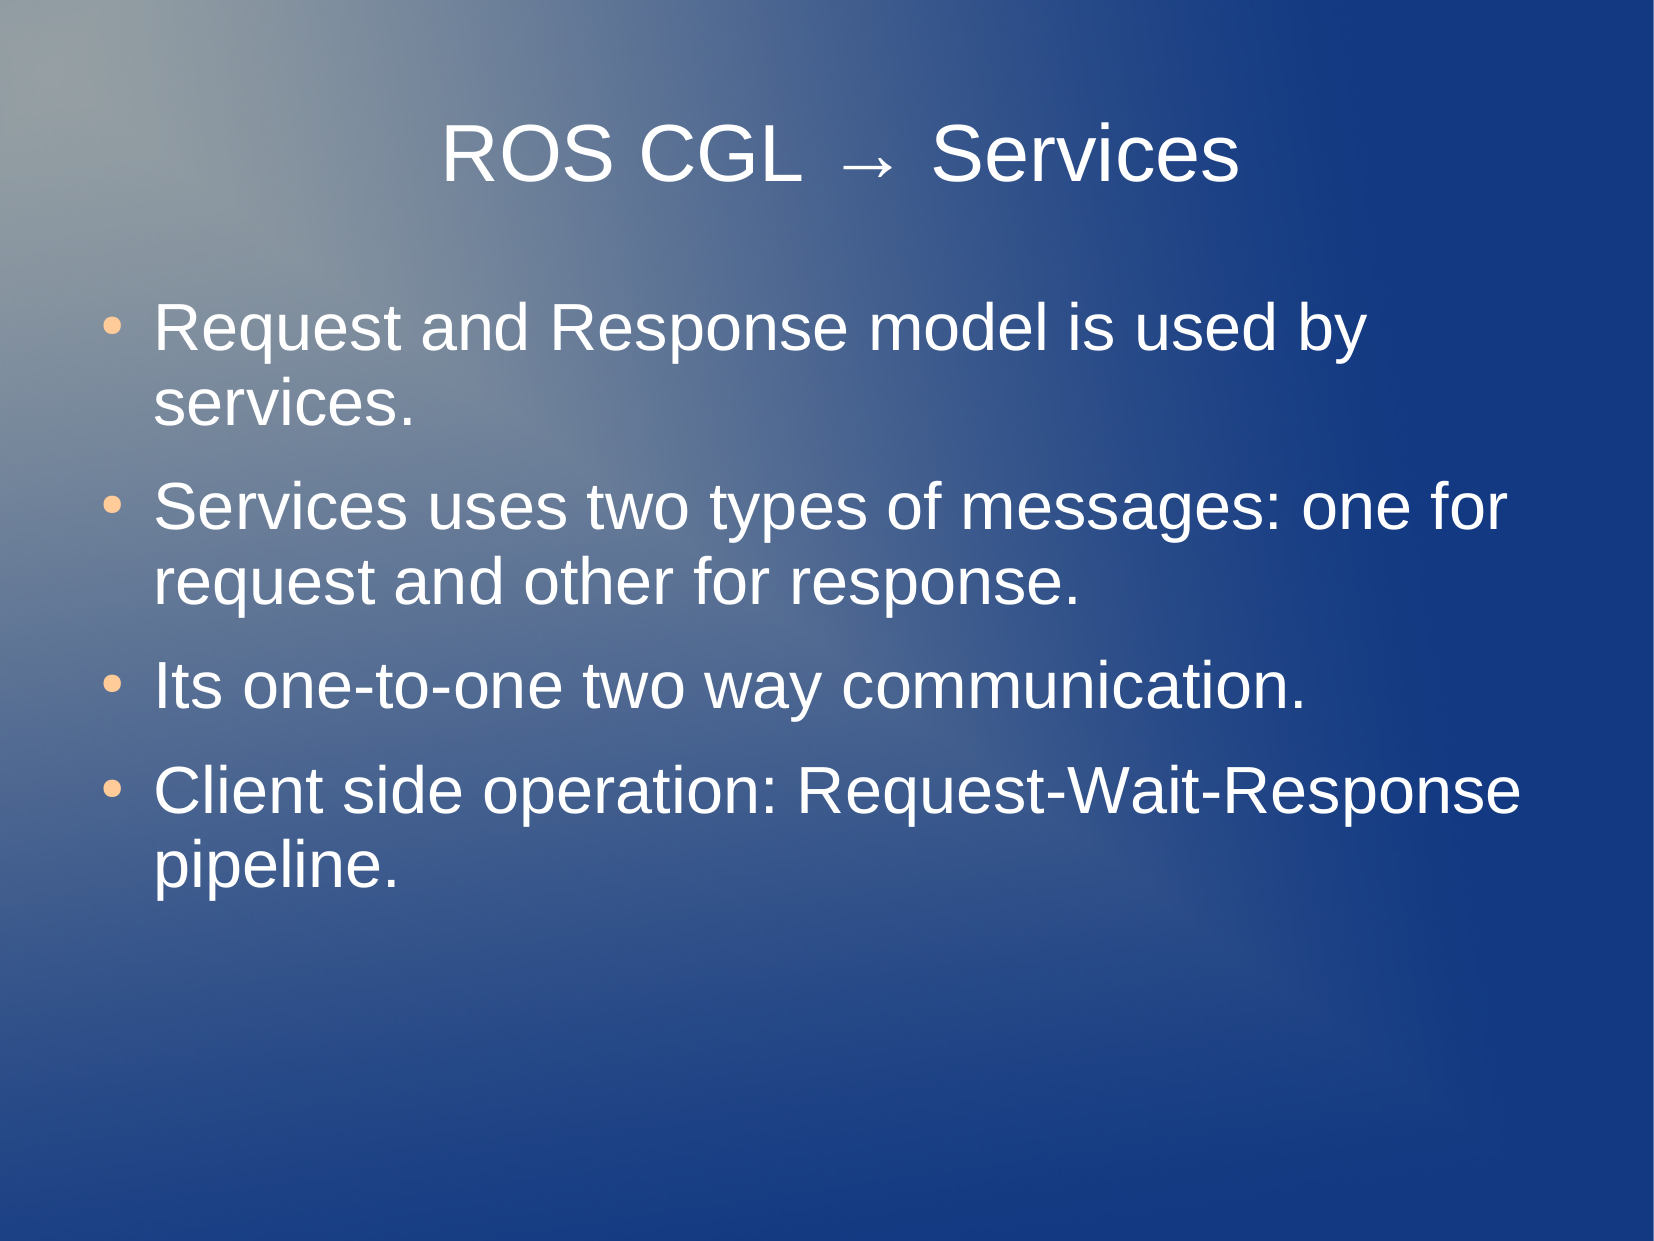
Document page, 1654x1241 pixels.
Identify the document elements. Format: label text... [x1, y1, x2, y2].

title ROS CGL → Services [82, 49, 1571, 257]
list Request and Response model is used by services. Services uses two types of messages: one for request and other for response. Its one-to-one two way communication. Client side operation: Request-Wait-Response pipeline. [82, 290, 1571, 1010]
picture [0, 0, 1654, 1241]
